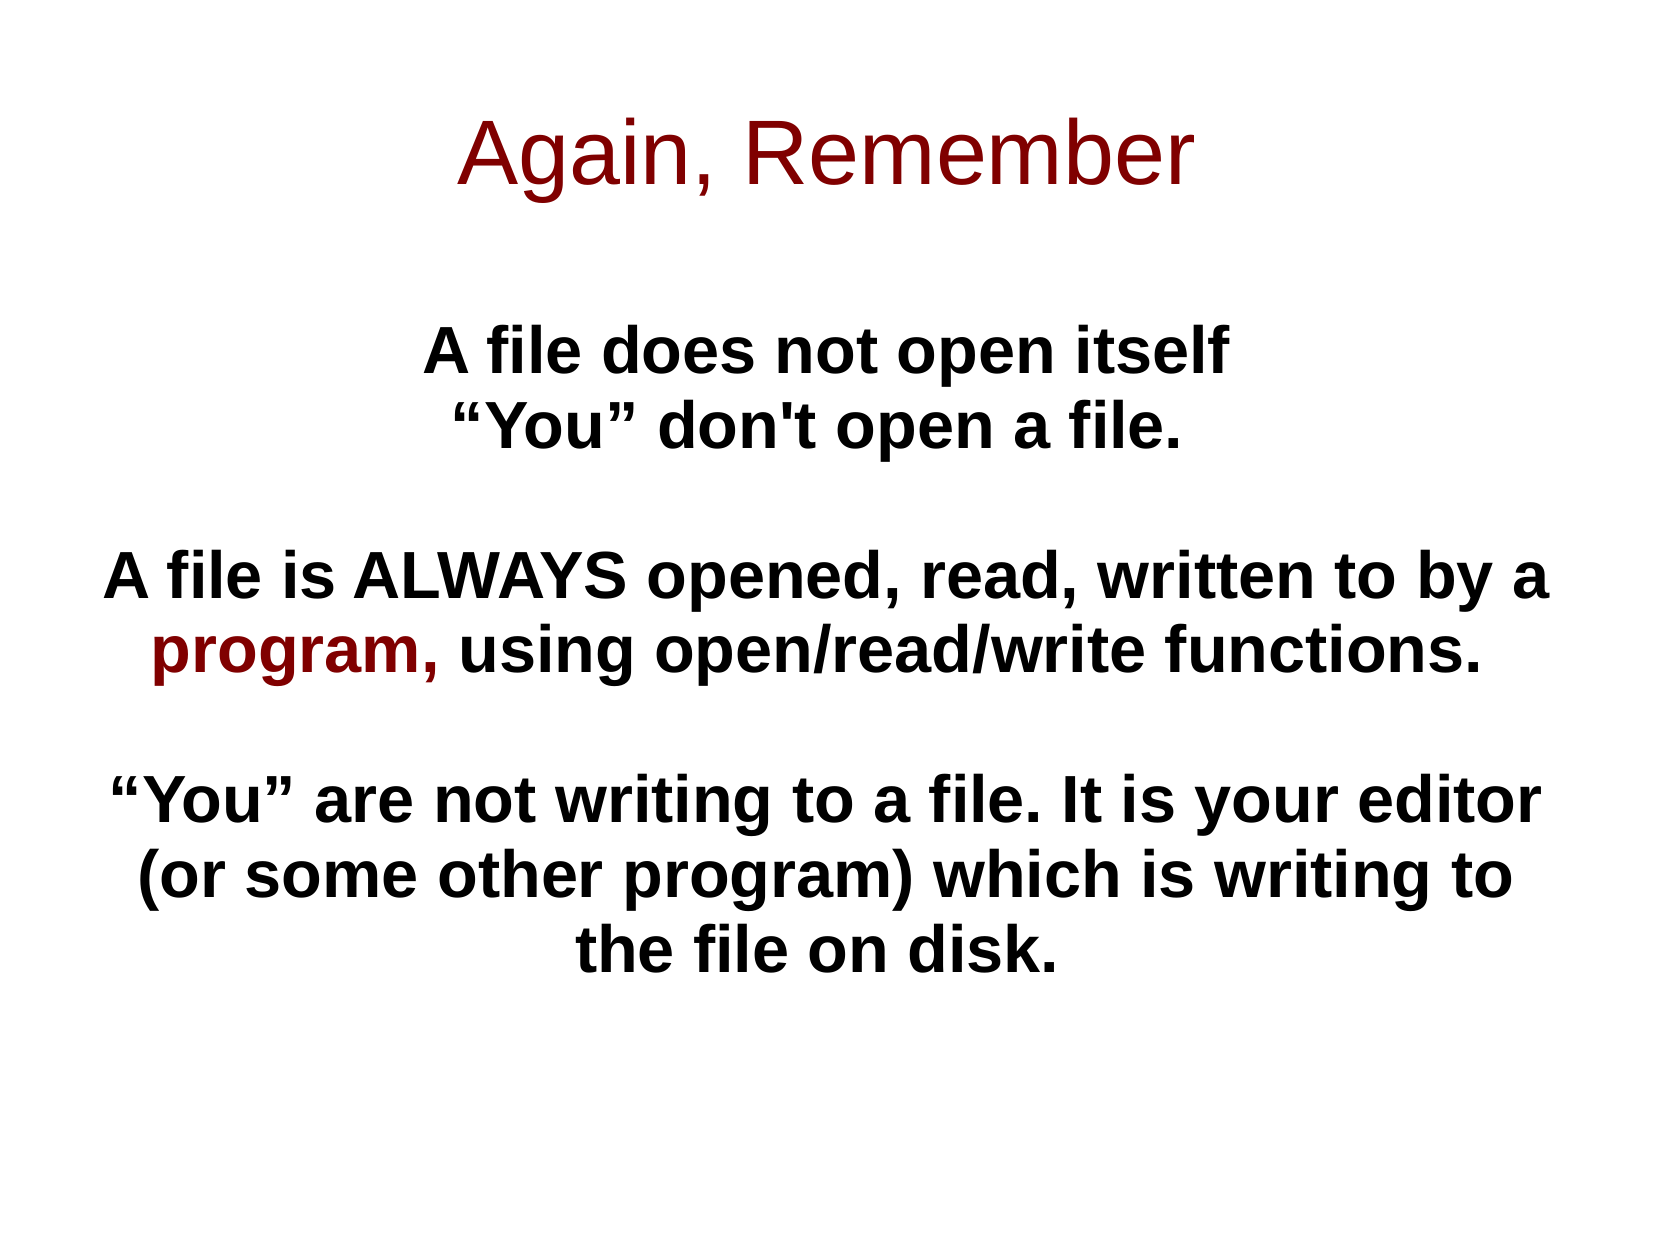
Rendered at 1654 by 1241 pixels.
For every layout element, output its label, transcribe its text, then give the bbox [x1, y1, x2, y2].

subtitle A file does not open itself “You” don't open a file. A file is ALWAYS opened, read, written to by a program, using open/read/write functions. “You” are not writing to a file. It is your editor (or some other program) which is writing to the file on disk. [82, 290, 1571, 1010]
title Again, Remember [82, 49, 1571, 257]
